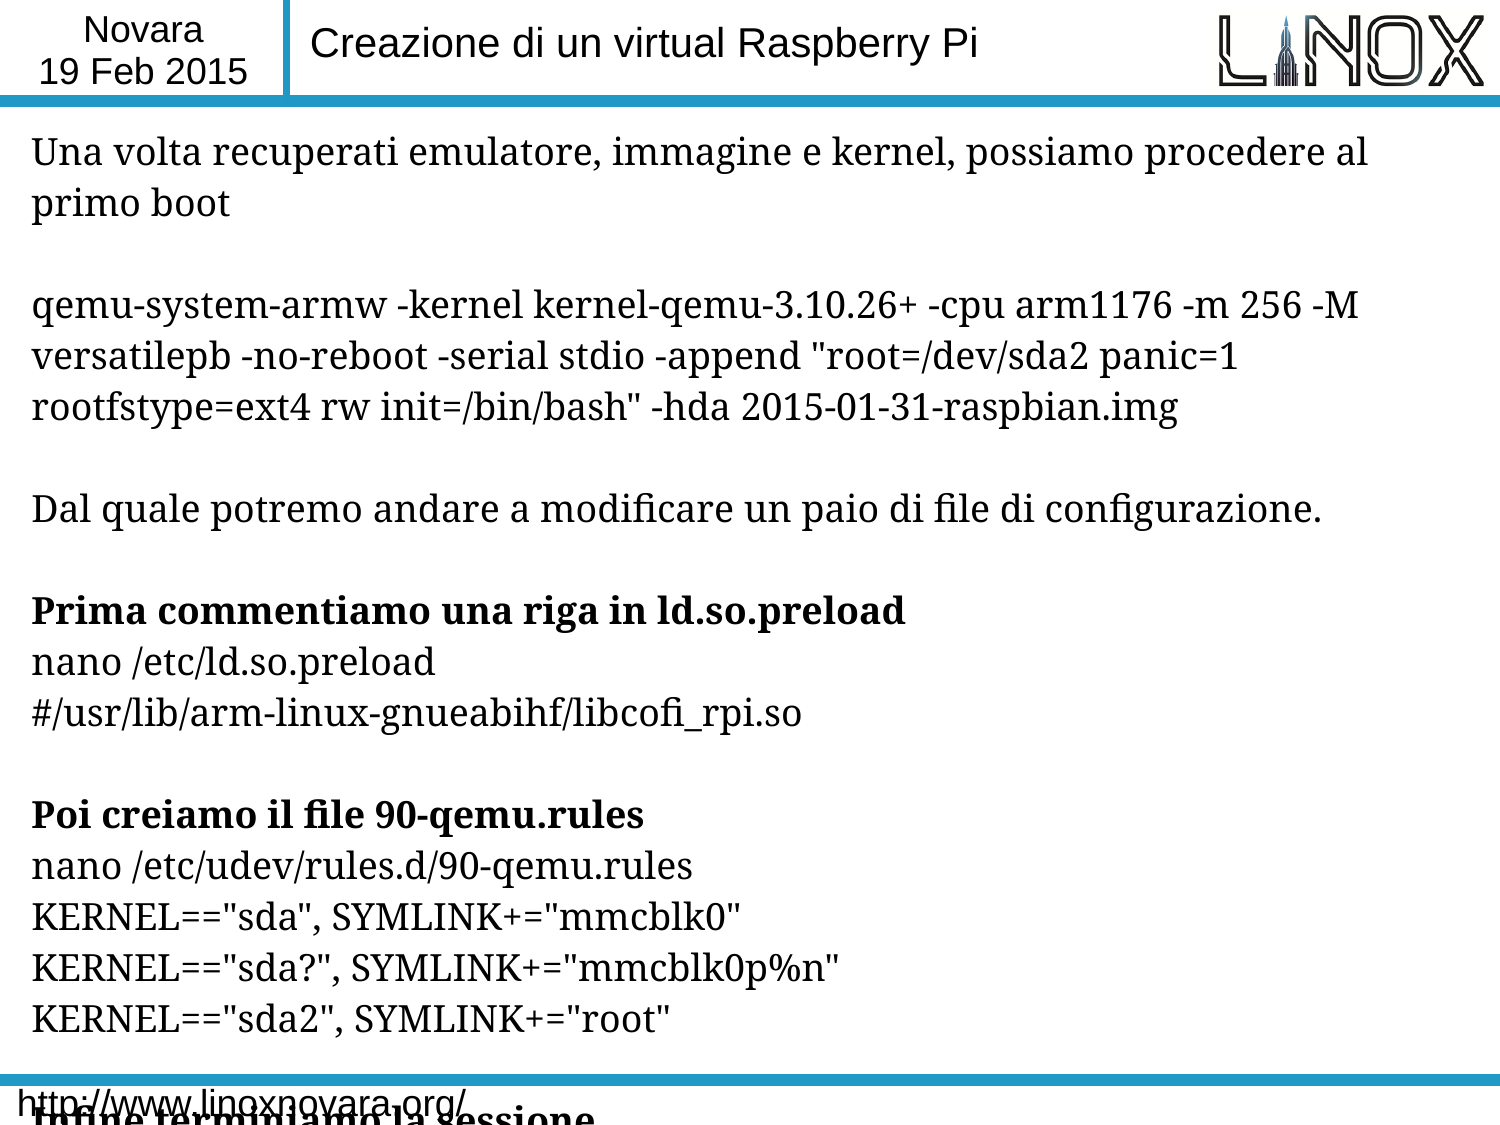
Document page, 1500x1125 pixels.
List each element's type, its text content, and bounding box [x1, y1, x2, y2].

list Creazione di un virtual Raspberry Pi [295, 11, 1321, 87]
picture [0, 0, 1500, 107]
text_box Una volta recuperati emulatore, immagine e kernel, possiamo procedere al primo boot qemu-system-armw -kernel kernel-qemu-3.10.26+ -cpu arm1176 -m 256 -M versatilepb -no-reboot -serial stdio -append "root=/dev/sda2 panic=1 rootfstype=ext4 rw init=/bin/bash" -hda 2015-01-31-raspbian.img Dal quale potremo andare a modificare un paio di file di configurazione. Prima commentiamo una riga in ld.so.preload nano /etc/ld.so.preload #/usr/lib/arm-linux-gnueabihf/libcofi_rpi.so Poi creiamo il file 90-qemu.rules nano /etc/udev/rules.d/90-qemu.rules KERNEL=="sda", SYMLINK+="mmcblk0" KERNEL=="sda?", SYMLINK+="mmcblk0p%n" KERNEL=="sda2", SYMLINK+="root" Infine terminiamo la sessione sudo halt [16, 118, 1500, 1036]
picture [0, 1074, 1500, 1086]
